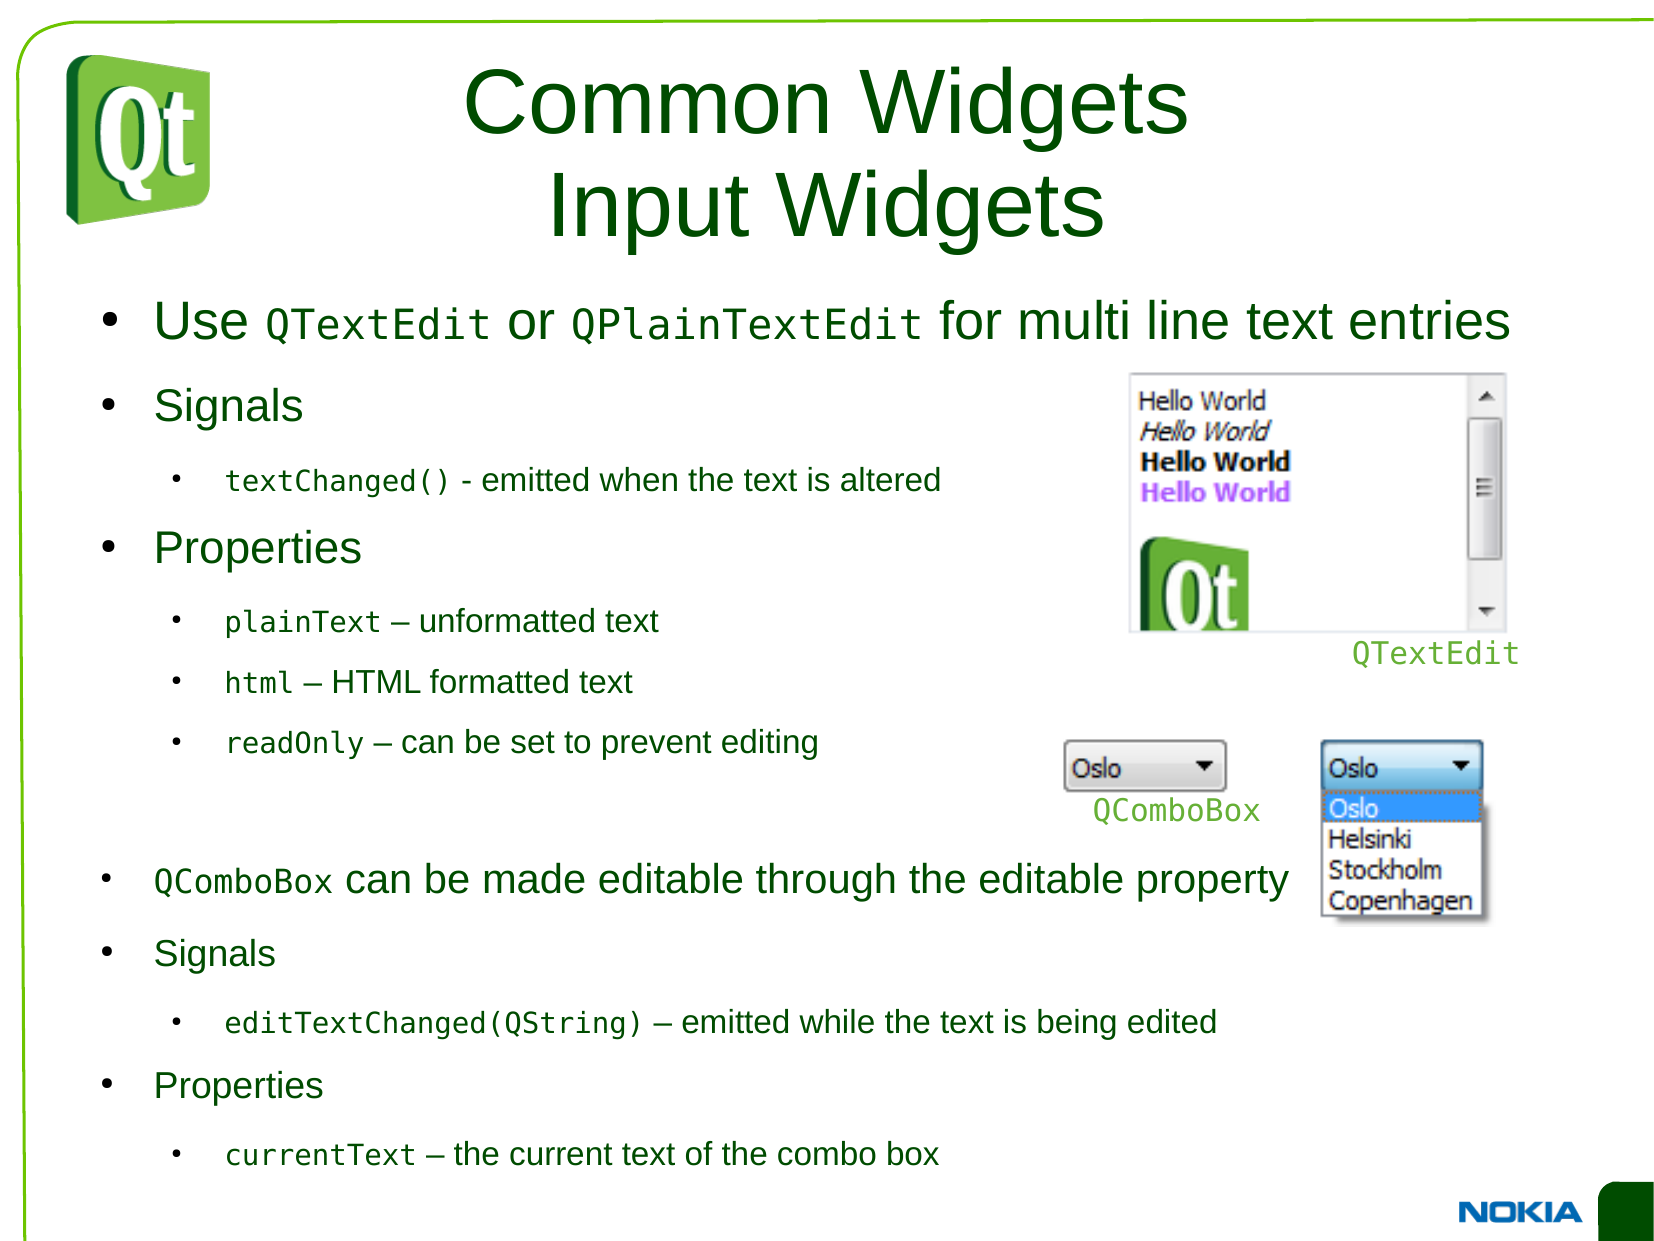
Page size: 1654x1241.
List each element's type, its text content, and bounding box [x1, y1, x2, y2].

title Common Widgets Input Widgets [82, 50, 1571, 256]
picture [1319, 738, 1496, 927]
text_box QTextEdit [1337, 628, 1536, 680]
text_box QComboBox [1077, 784, 1277, 837]
list Use QTextEdit or QPlainTextEdit for multi line text entries Signals textChanged() - emitted when the text is altered Properties plainText – unformatted text html – HTML formatted text readOnly – can be set to prevent editing QComboBox can be made editable through the editable property Signals editTextChanged(QString) – emitted while the text is being edited Properties currentText – the current text of the combo box [82, 290, 1571, 1175]
picture [1459, 1201, 1583, 1223]
picture [1062, 738, 1230, 795]
picture [66, 55, 82, 225]
picture [1127, 371, 1510, 636]
